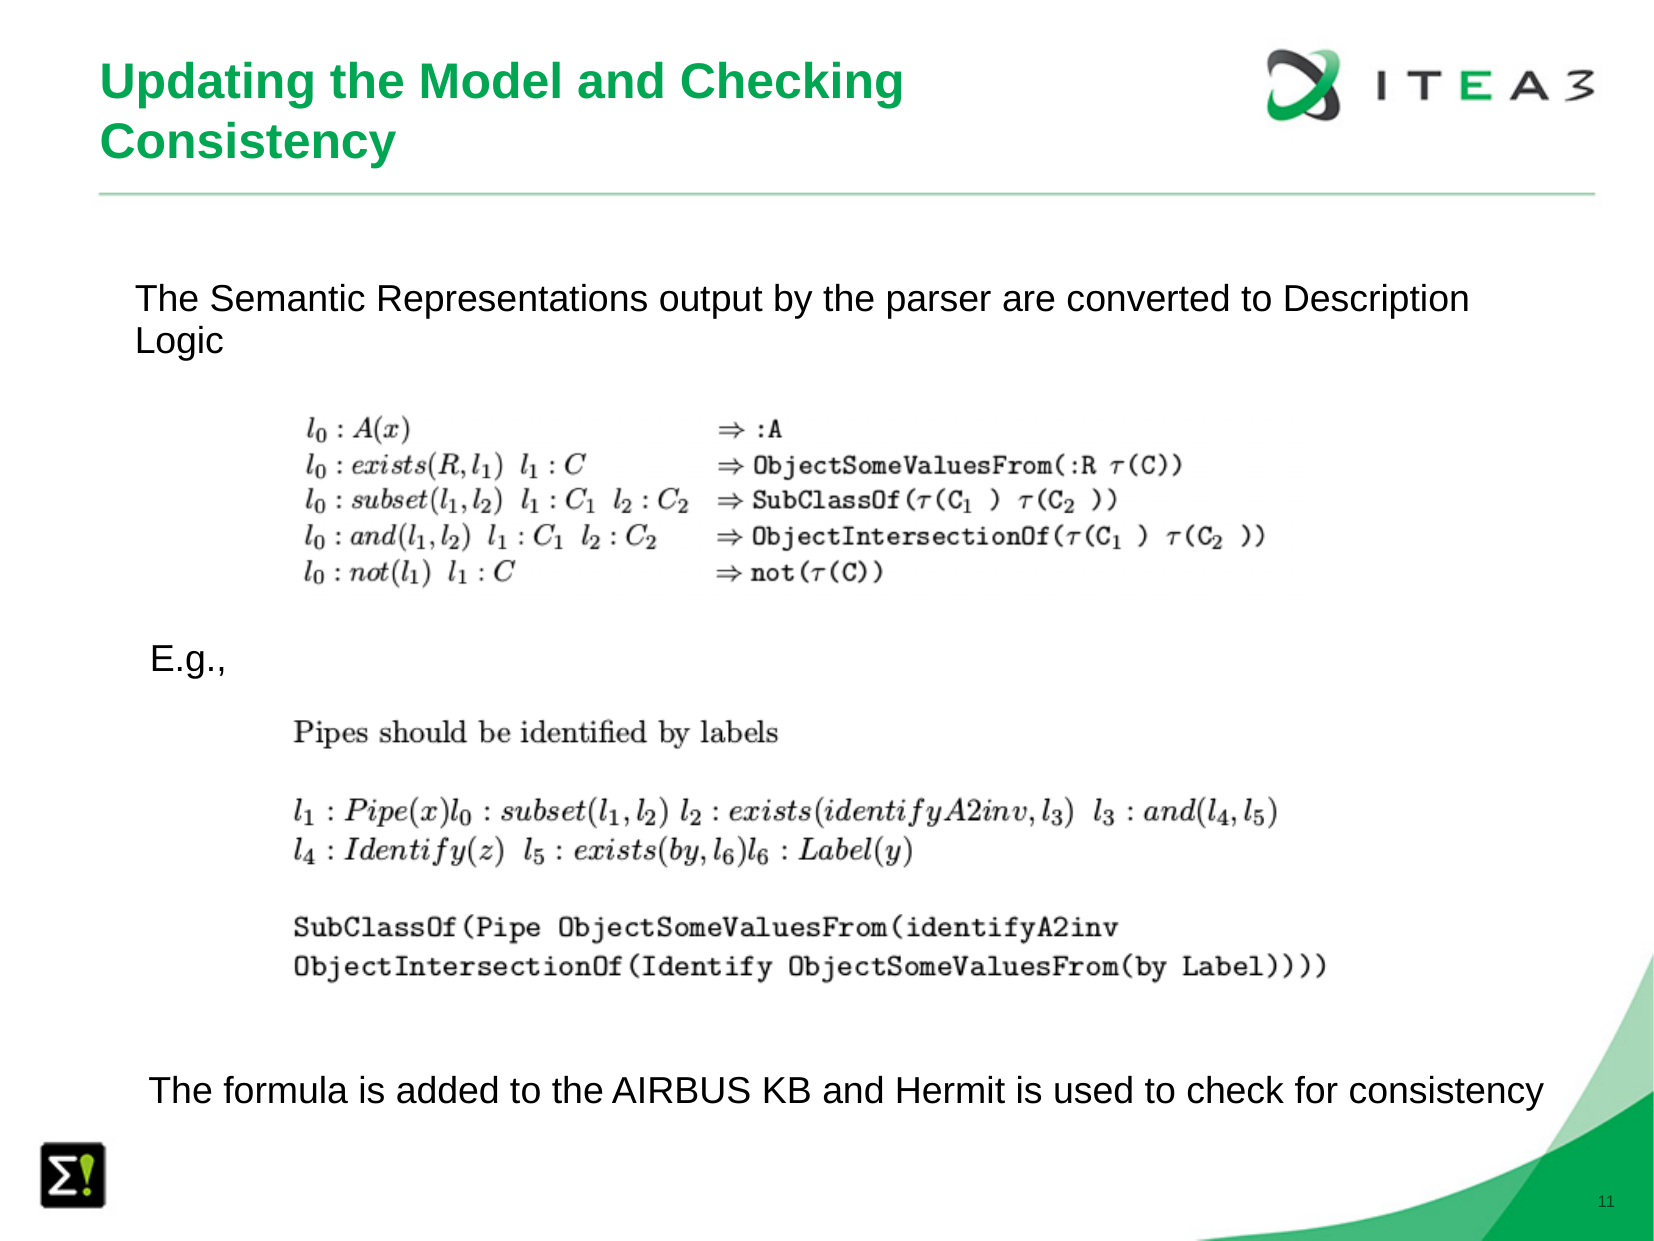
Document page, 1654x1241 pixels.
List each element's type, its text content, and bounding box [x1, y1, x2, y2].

list [84, 240, 1595, 1153]
text_box The formula is added to the AIRBUS KB and Hermit is used to check for consistency [133, 1020, 1561, 1119]
text_box E.g., [135, 630, 253, 687]
picture [0, 0, 1654, 1241]
text_box The Semantic Representations output by the parser are converted to Description Logic [120, 270, 1546, 466]
title Updating the Model and Checking Consistency [84, 25, 1211, 176]
